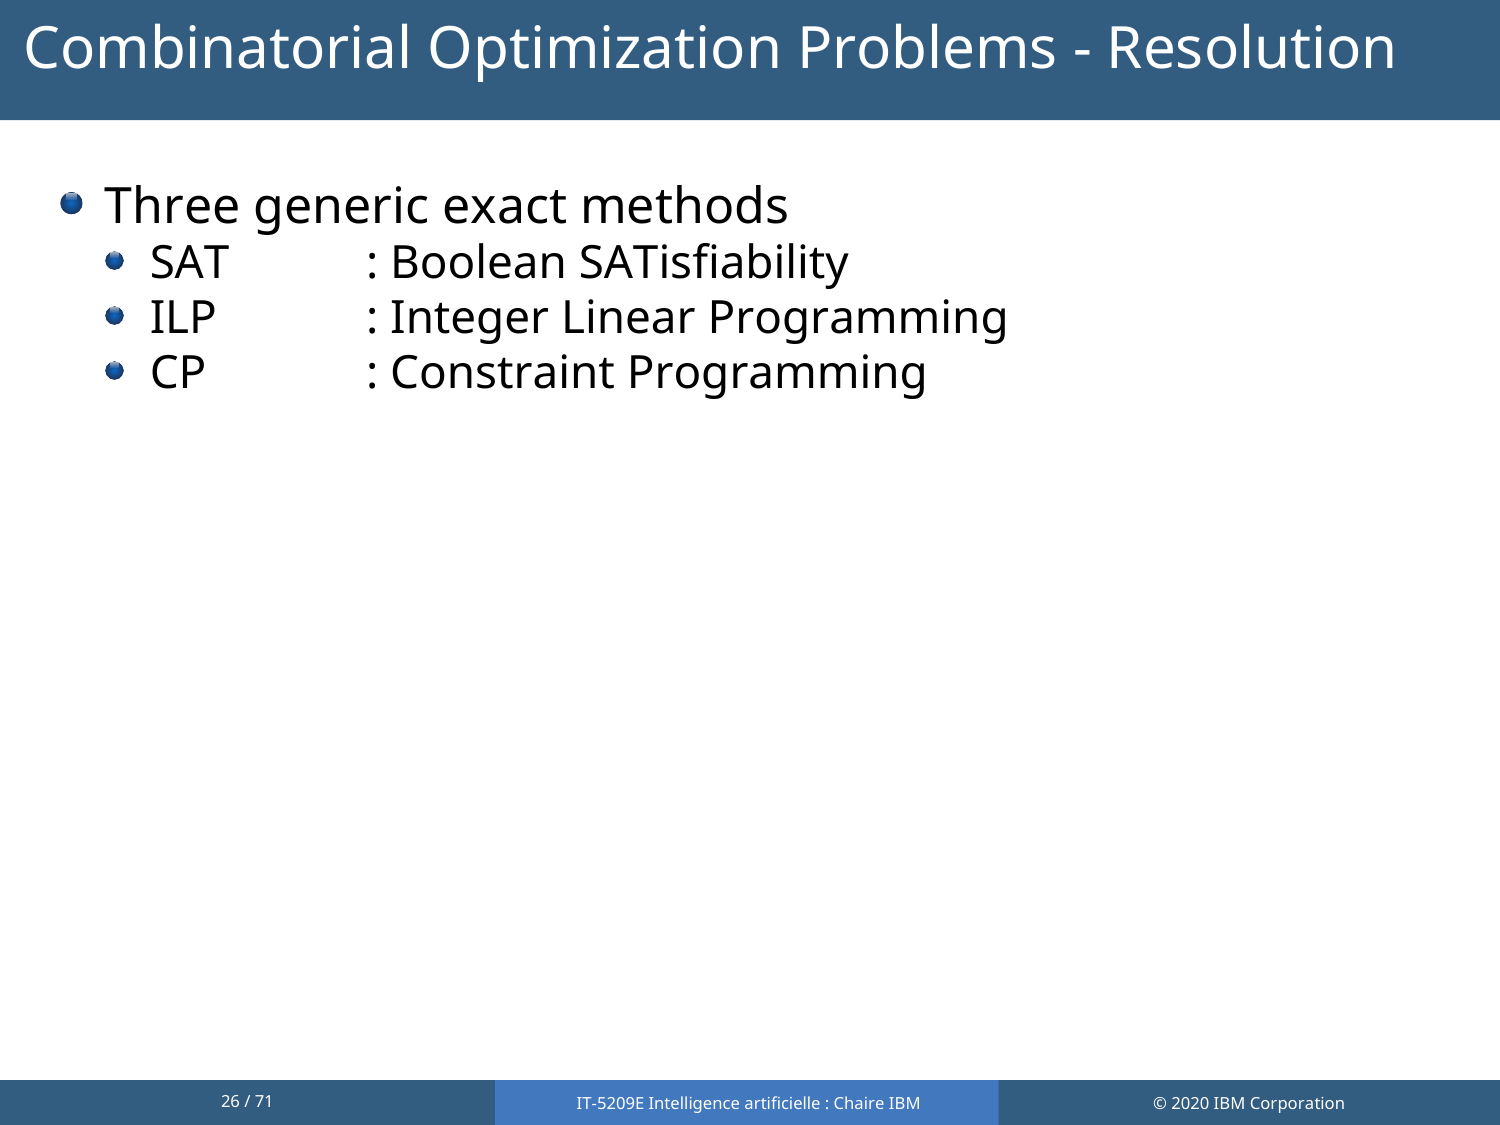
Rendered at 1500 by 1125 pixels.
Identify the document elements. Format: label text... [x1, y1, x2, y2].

title Combinatorial Optimization Problems - Resolution [0, 0, 1500, 121]
list Three generic exact methods SAT : Boolean SATisfiability ILP : Integer Linear Programming CP : Constraint Programming [45, 165, 1441, 1036]
